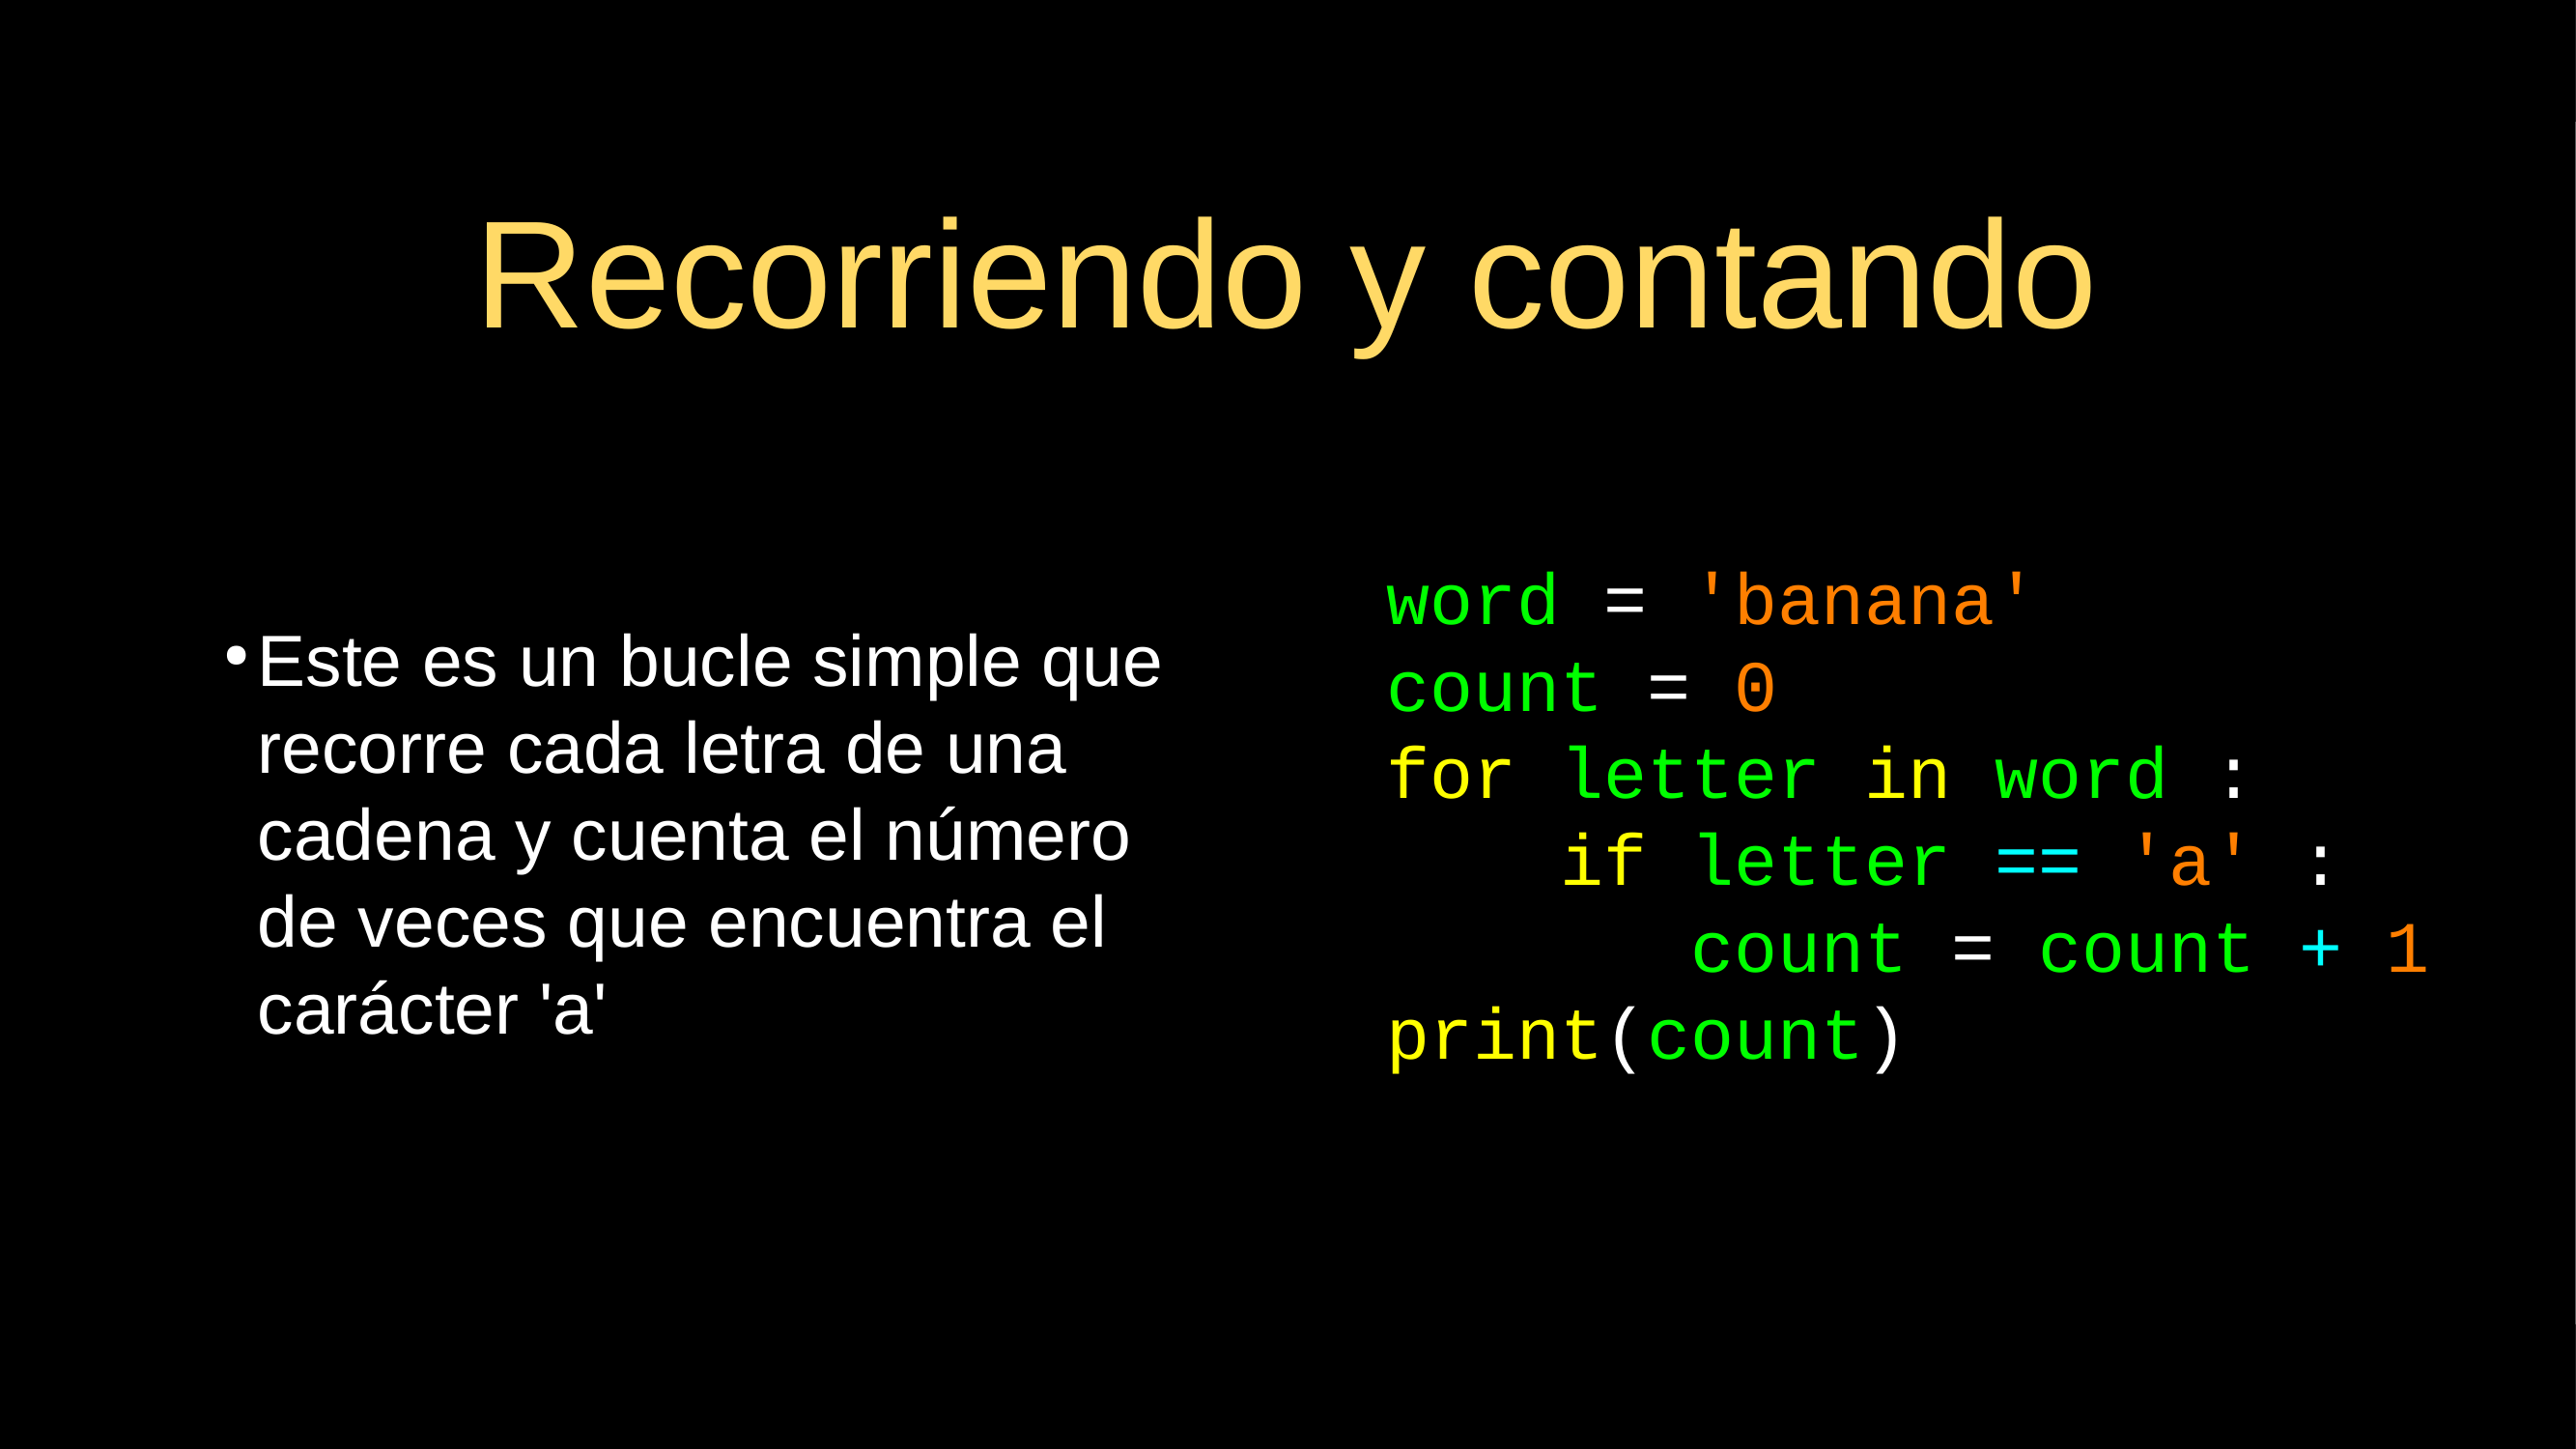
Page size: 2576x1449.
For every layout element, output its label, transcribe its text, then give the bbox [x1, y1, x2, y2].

text_box word = 'banana' count = 0 for letter in word : if letter == 'a' : count = count + 1 print(count) [1386, 549, 2478, 1077]
list Este es un bucle simple que recorre cada letra de una cadena y cuenta el número de veces que encuentra el carácter 'a' [183, 479, 1177, 1183]
title Recorriendo y contando [183, 131, 2391, 403]
